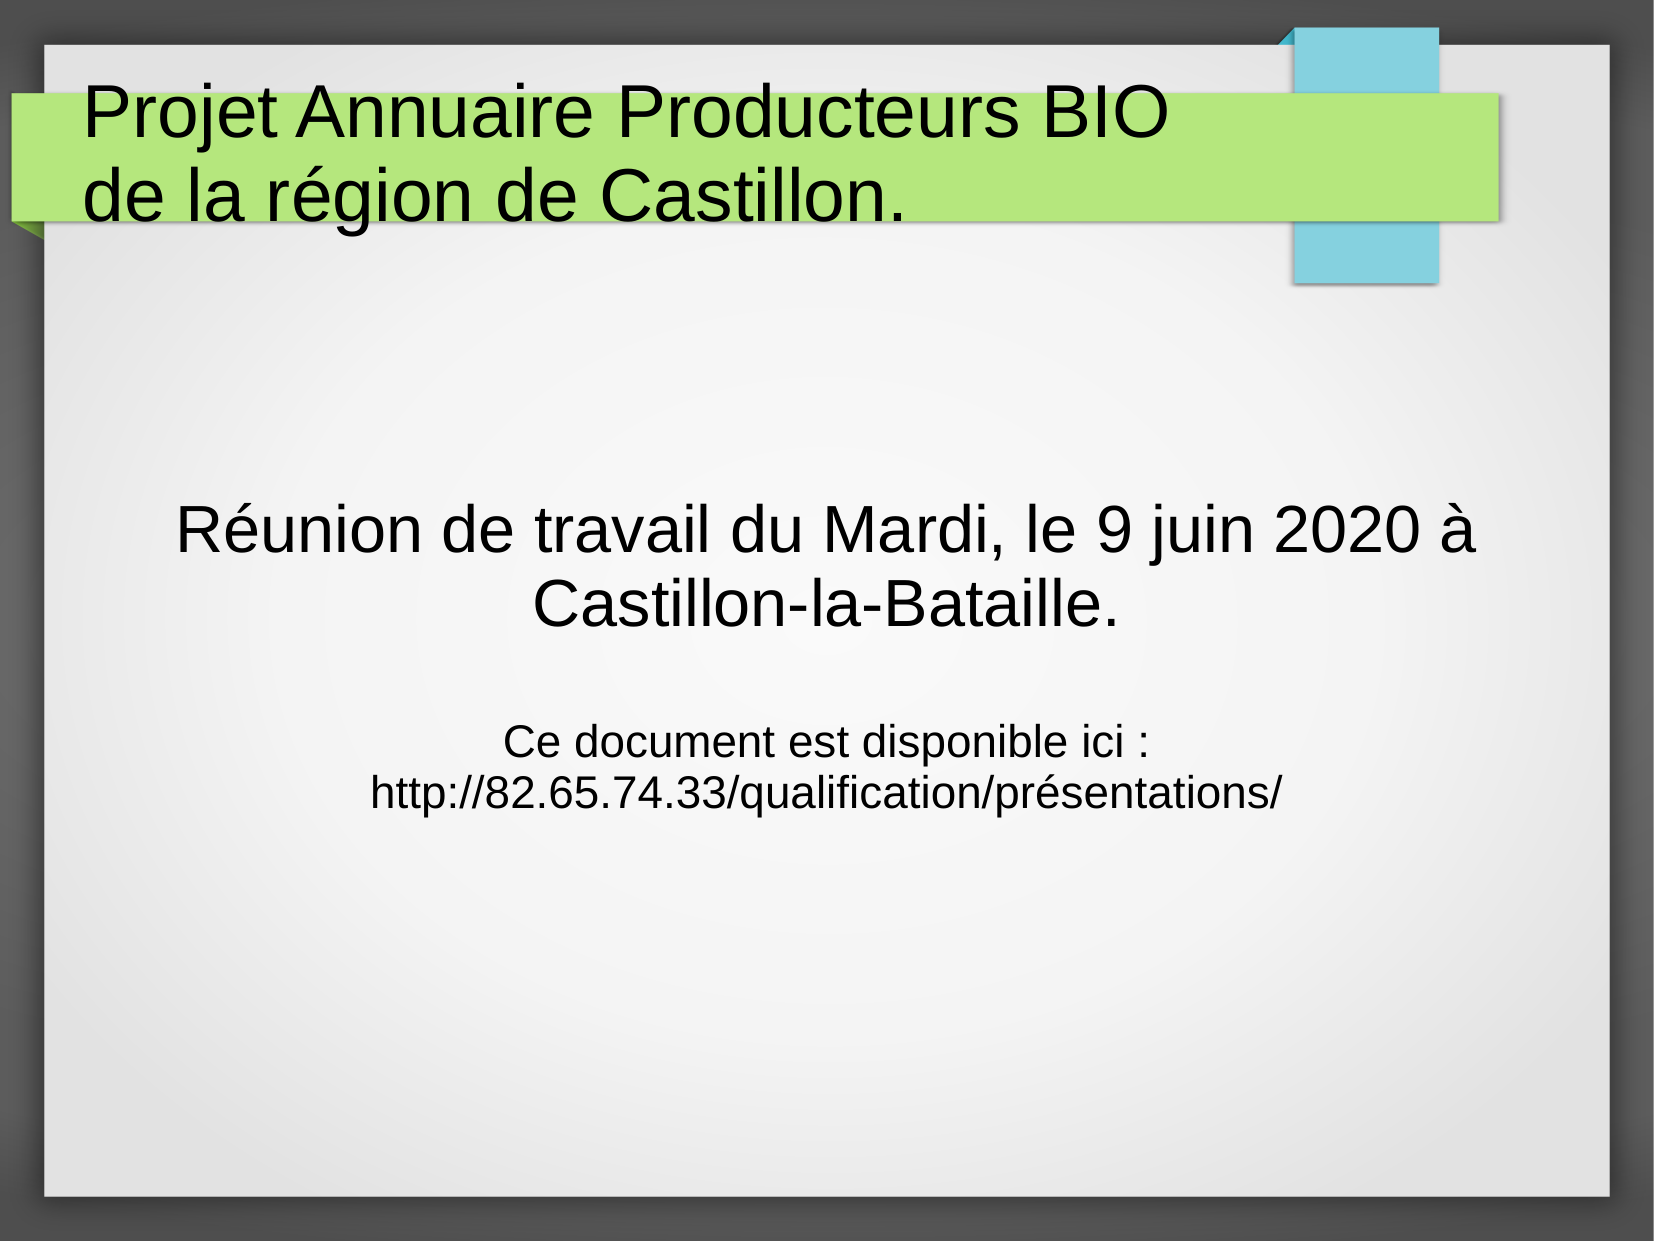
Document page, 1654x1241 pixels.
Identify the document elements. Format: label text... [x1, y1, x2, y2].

subtitle Réunion de travail du Mardi, le 9 juin 2020 à Castillon-la-Bataille. Ce document est disponible ici : http://82.65.74.33/qualification/présentations/ [82, 295, 1571, 1015]
picture [0, 0, 1654, 1241]
title Projet Annuaire Producteurs BIO de la région de Castillon. [82, 69, 1264, 238]
